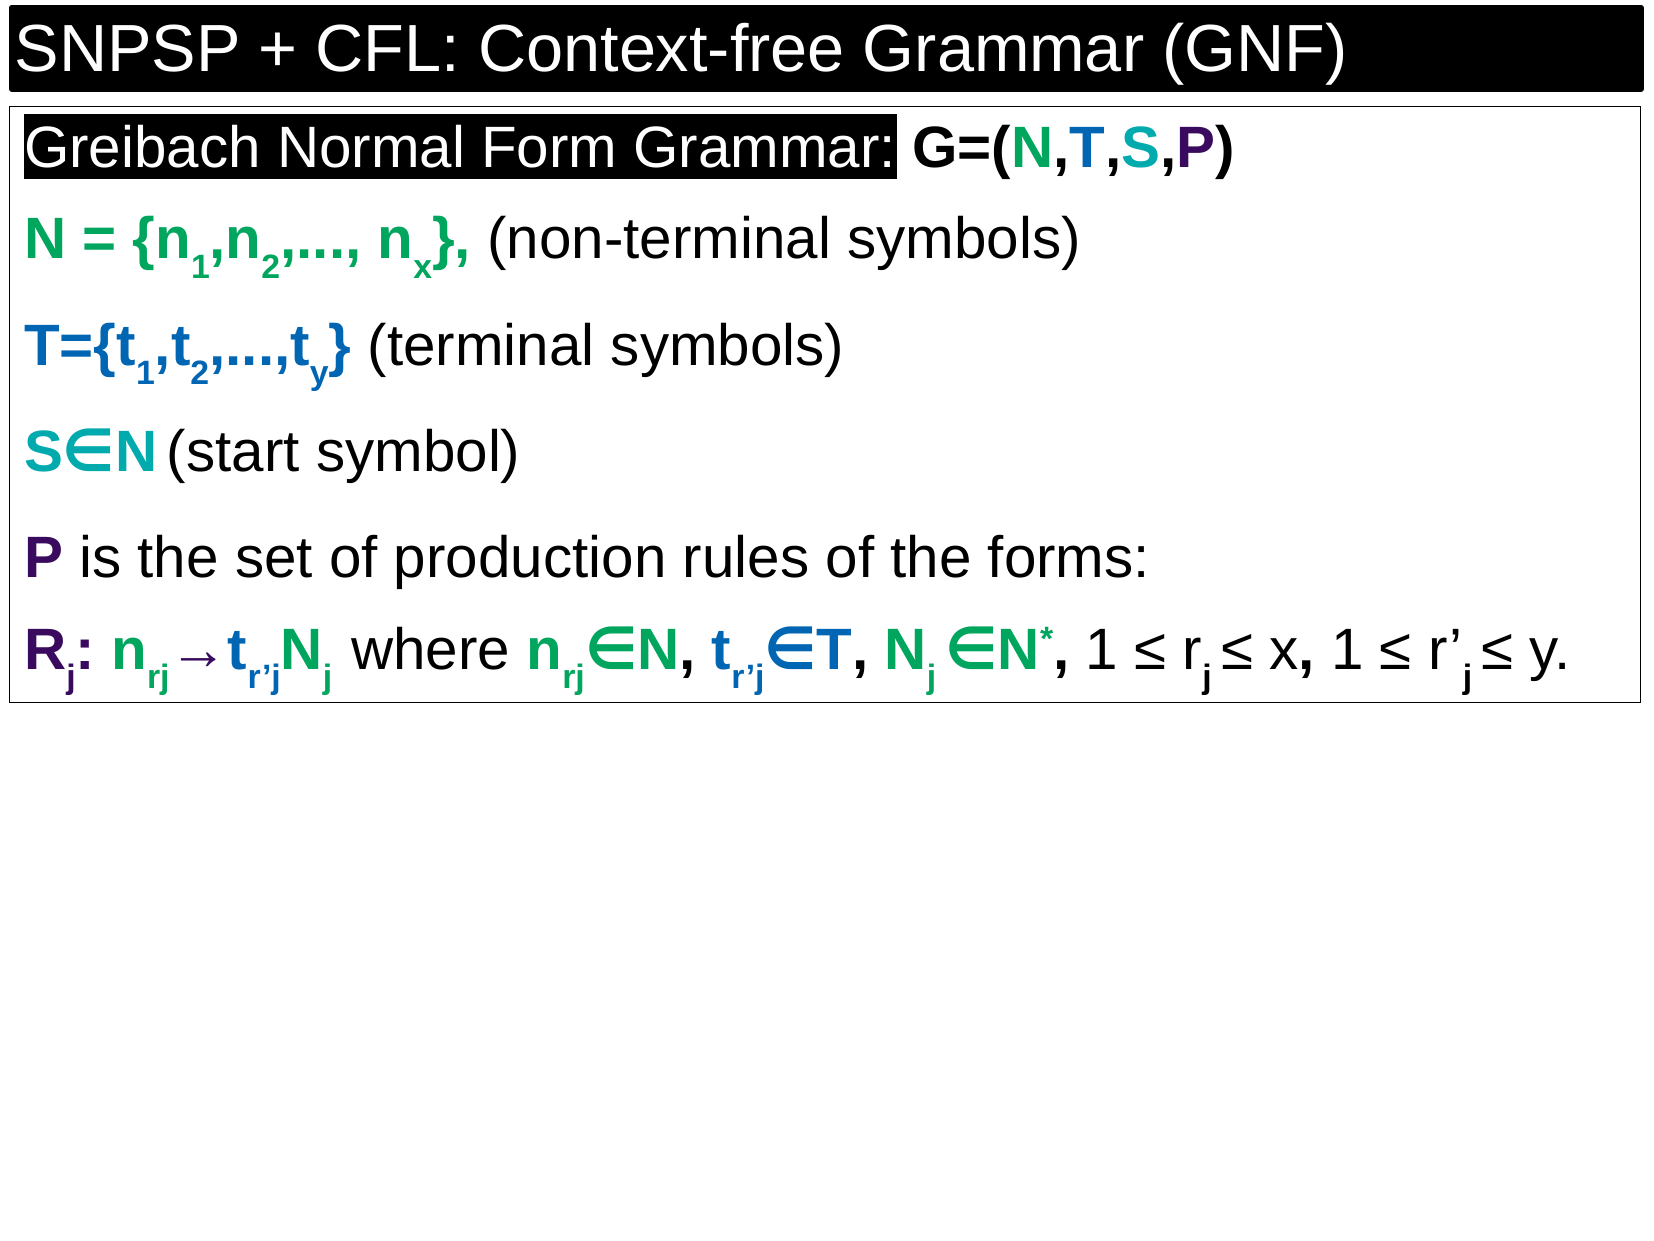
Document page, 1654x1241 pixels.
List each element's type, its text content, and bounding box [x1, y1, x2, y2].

title SNPSP + CFL: Context-free Grammar (GNF) [11, 7, 1642, 89]
text_box Greibach Normal Form Grammar: G=(N,T,S,P) N = {n1,n2,..., nx}, (non-terminal symbols) T={t1,t2,...,ty} (terminal symbols) S∈N (start symbol) P is the set of production rules of the forms: Rj: nrj→tr’jNj where nrj∈N, tr’j∈T, Nj ∈N*, 1 ≤ rj ≤ x, 1 ≤ r’j ≤ y. [9, 106, 1641, 703]
